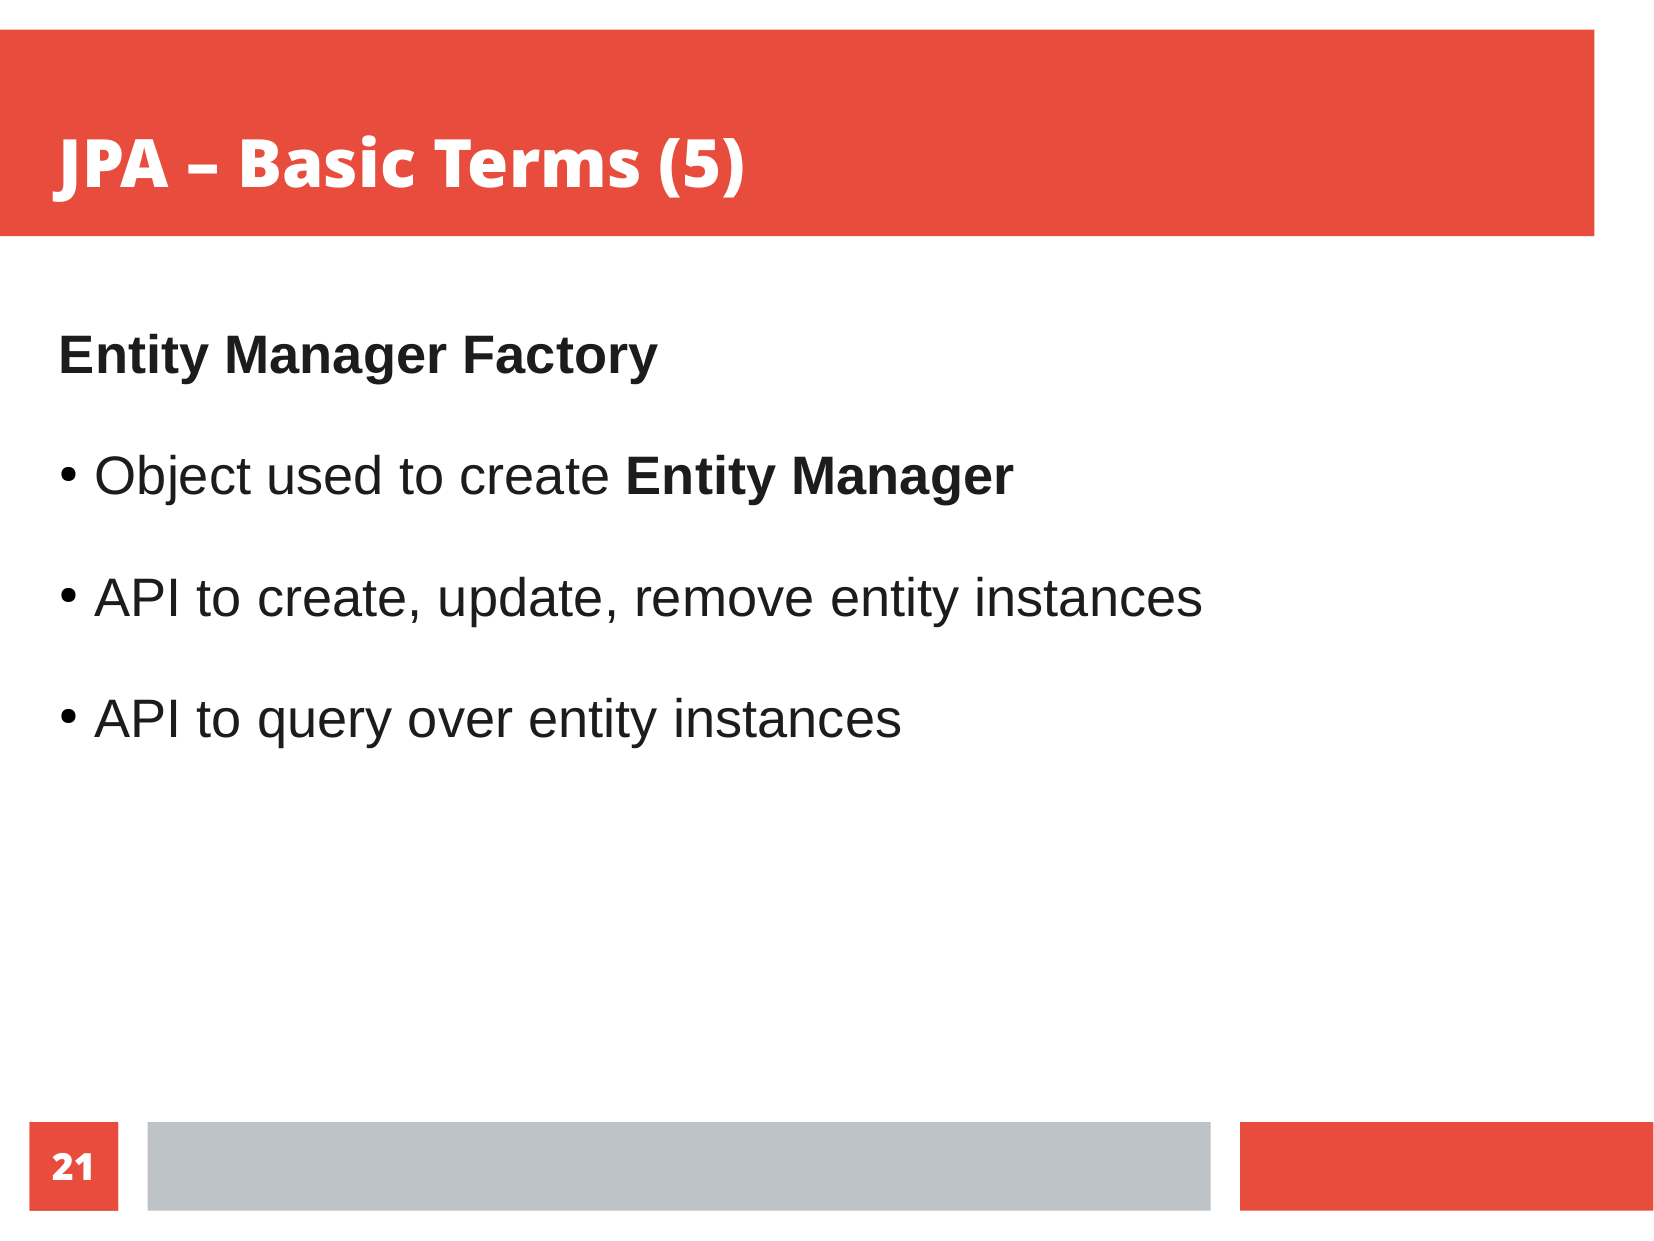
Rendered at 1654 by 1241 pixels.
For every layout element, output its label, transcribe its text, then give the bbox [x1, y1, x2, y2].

title JPA – Basic Terms (5) [59, 59, 1595, 207]
subtitle Entity Manager Factory Object used to create Entity Manager API to create, update, remove entity instances API to query over entity instances [59, 324, 1565, 1093]
